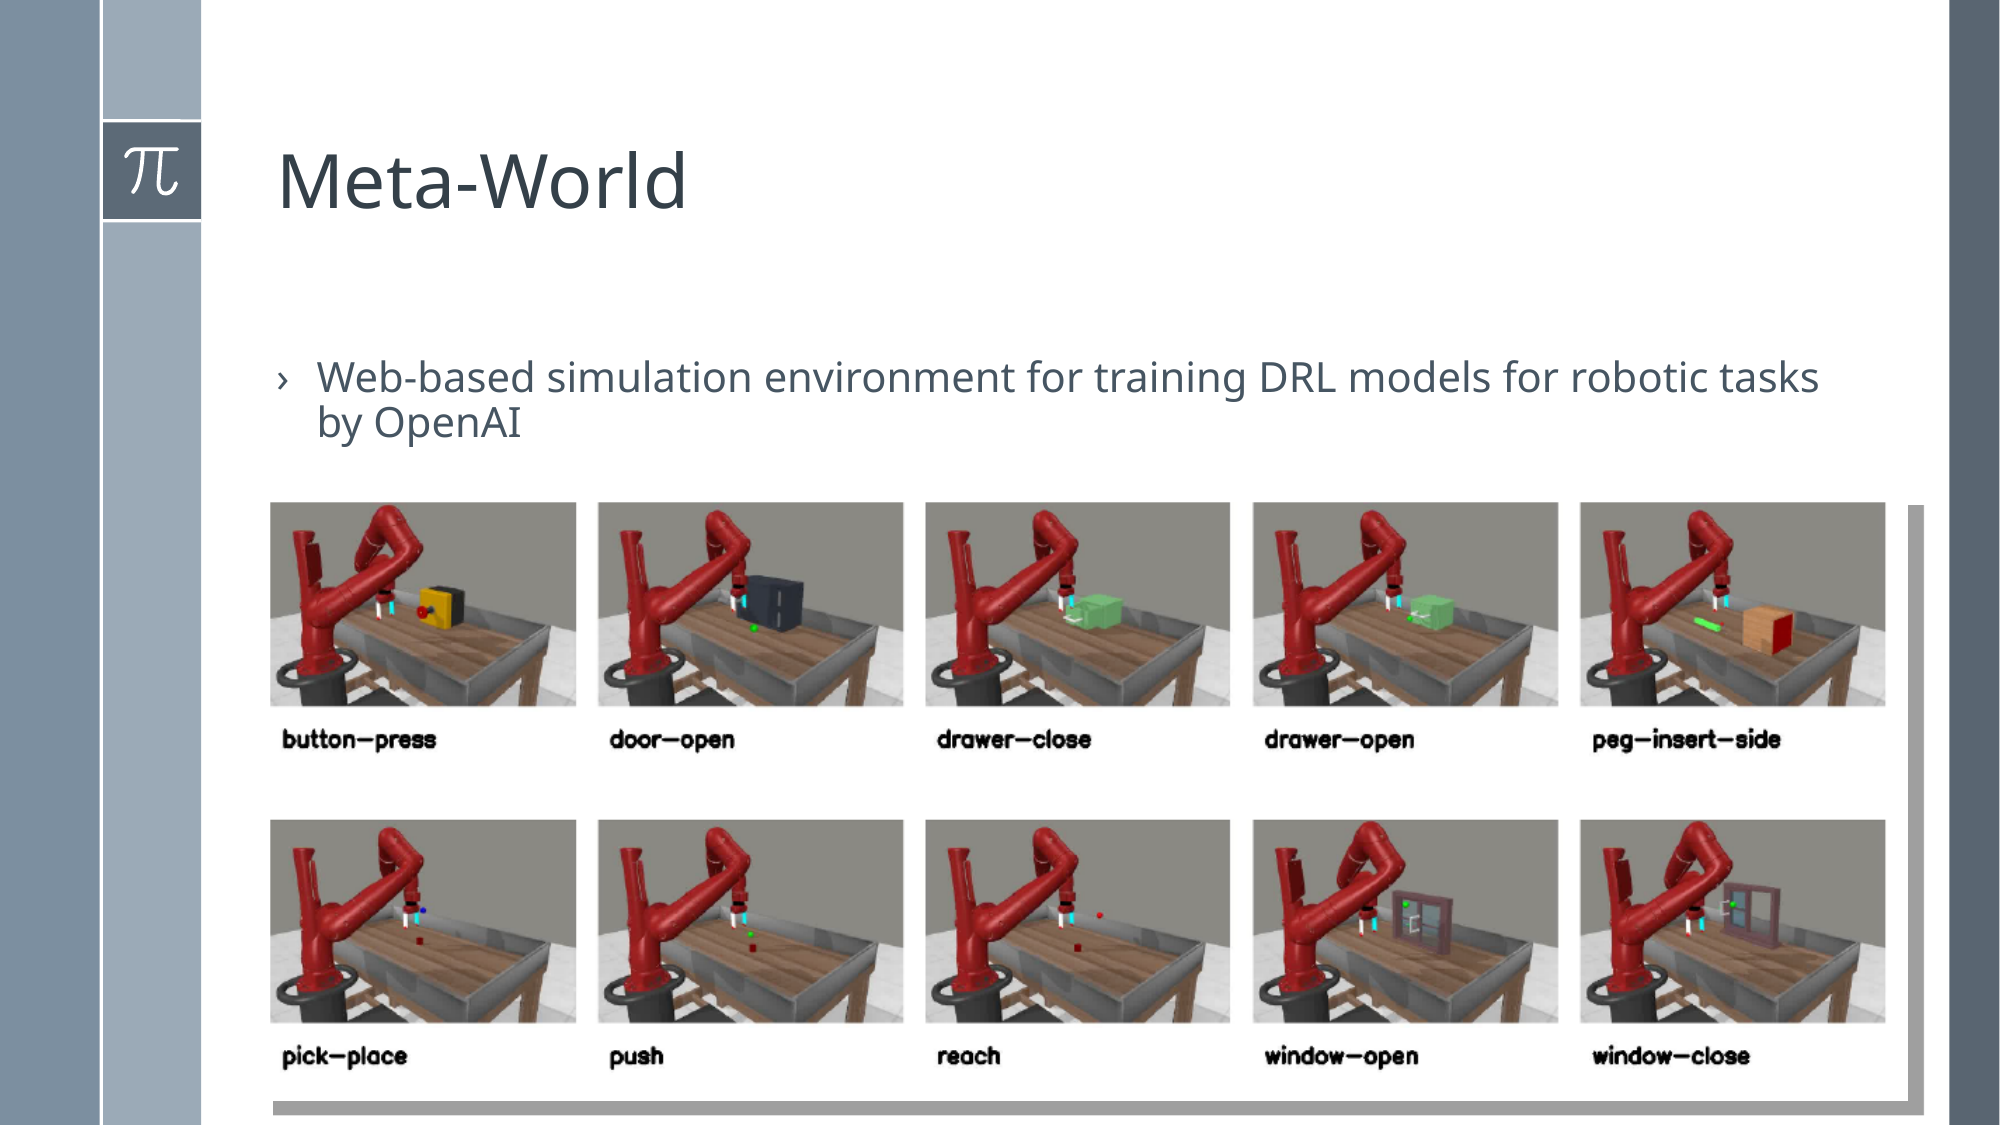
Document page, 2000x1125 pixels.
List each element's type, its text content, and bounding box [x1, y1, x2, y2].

text_box Web-based simulation environment for training DRL models for robotic tasks by OpenAI [261, 262, 1845, 487]
picture [255, 487, 1908, 1101]
text_box Meta-World [261, 29, 1867, 233]
